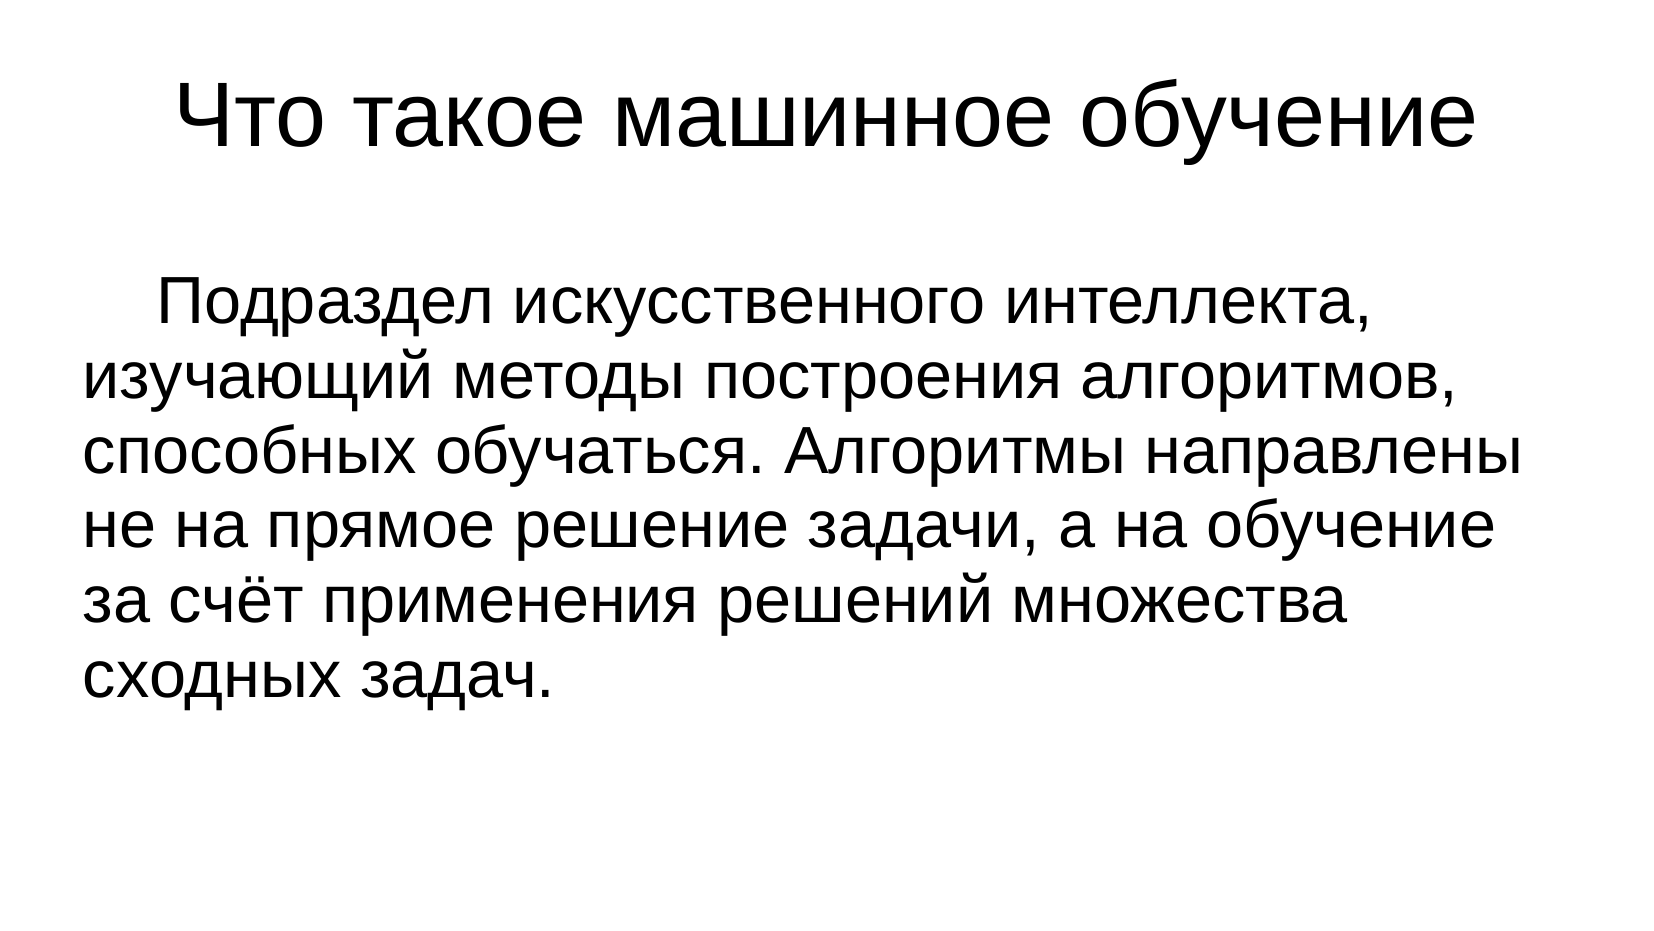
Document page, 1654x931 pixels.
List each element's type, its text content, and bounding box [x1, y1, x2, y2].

subtitle Подраздел искусственного интеллекта, изучающий методы построения алгоритмов, способных обучаться. Алгоритмы направлены не на прямое решение задачи, а на обучение за счёт применения решений множества сходных задач. [82, 217, 1571, 758]
title Что такое машинное обучение [82, 37, 1571, 193]
